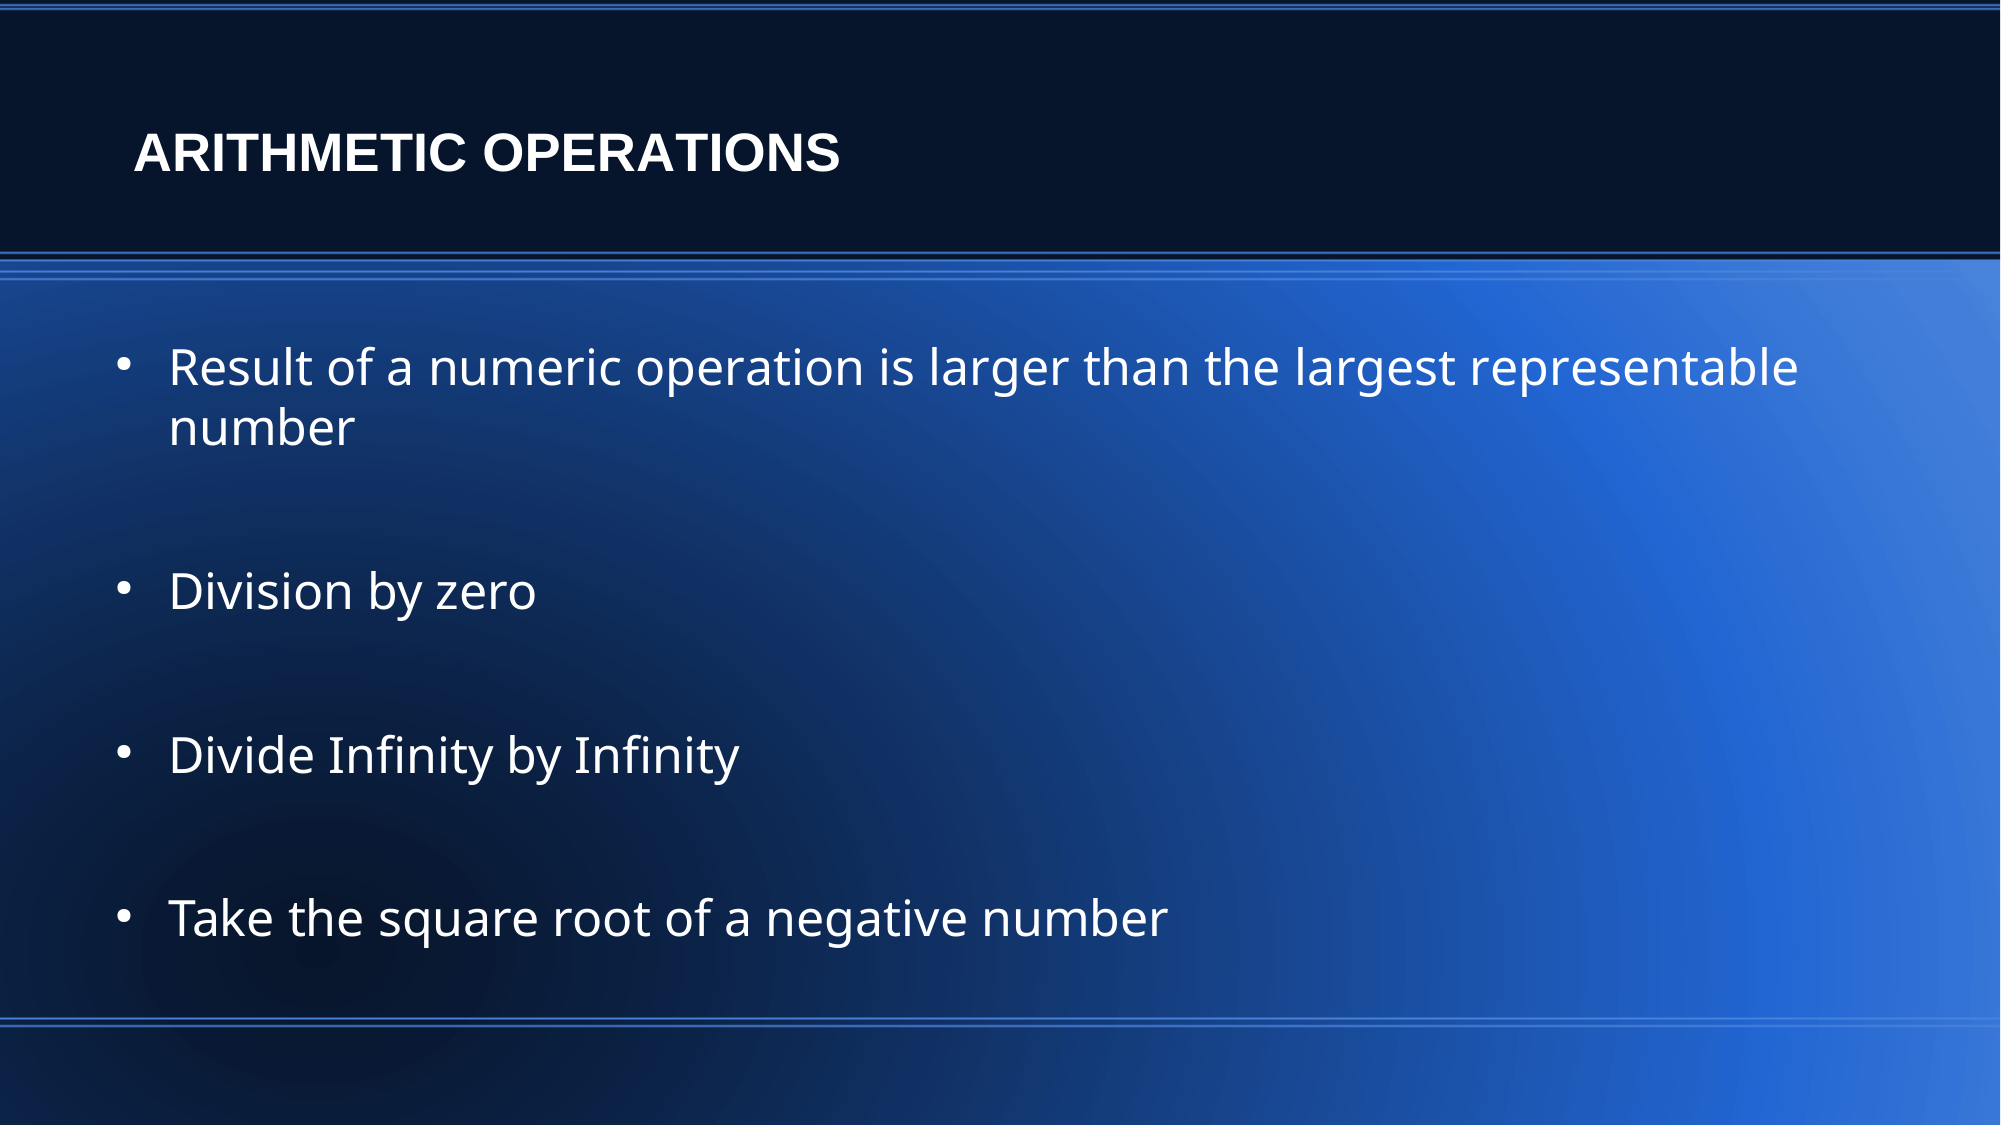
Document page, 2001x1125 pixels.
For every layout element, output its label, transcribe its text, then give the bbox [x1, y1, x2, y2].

list Result of a numeric operation is larger than the largest representable number Division by zero Divide Infinity by Infinity Take the square root of a negative number [82, 327, 1974, 1067]
picture [0, 0, 2001, 1125]
title ARITHMETIC OPERATIONS [132, 73, 1868, 233]
